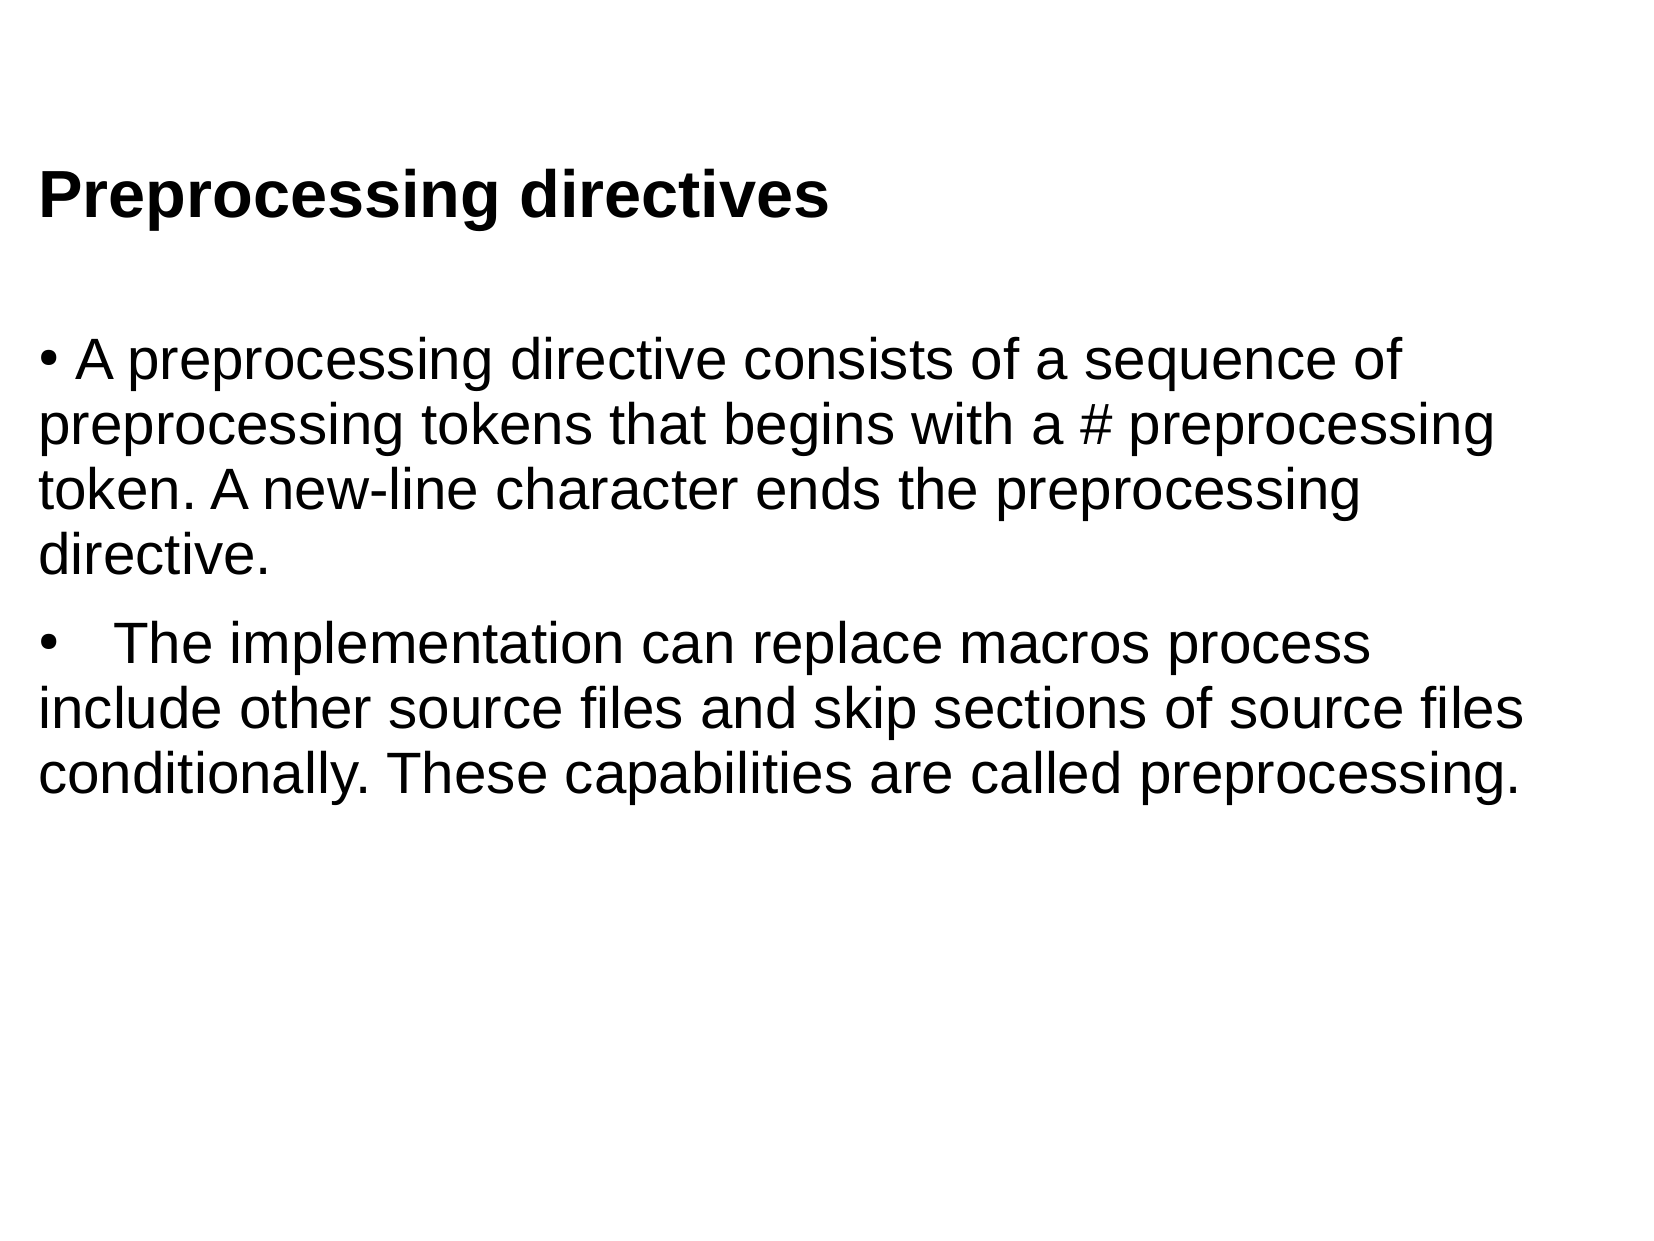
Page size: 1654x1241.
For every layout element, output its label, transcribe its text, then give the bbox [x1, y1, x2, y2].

text_box Preprocessing directives A preprocessing directive consists of a sequence of preprocessing tokens that begins with a # preprocessing token. A new-line character ends the preprocessing directive. The implementation can replace macros process include other source files and skip sections of source files conditionally. These capabilities are called preprocessing. [23, 150, 1576, 1201]
